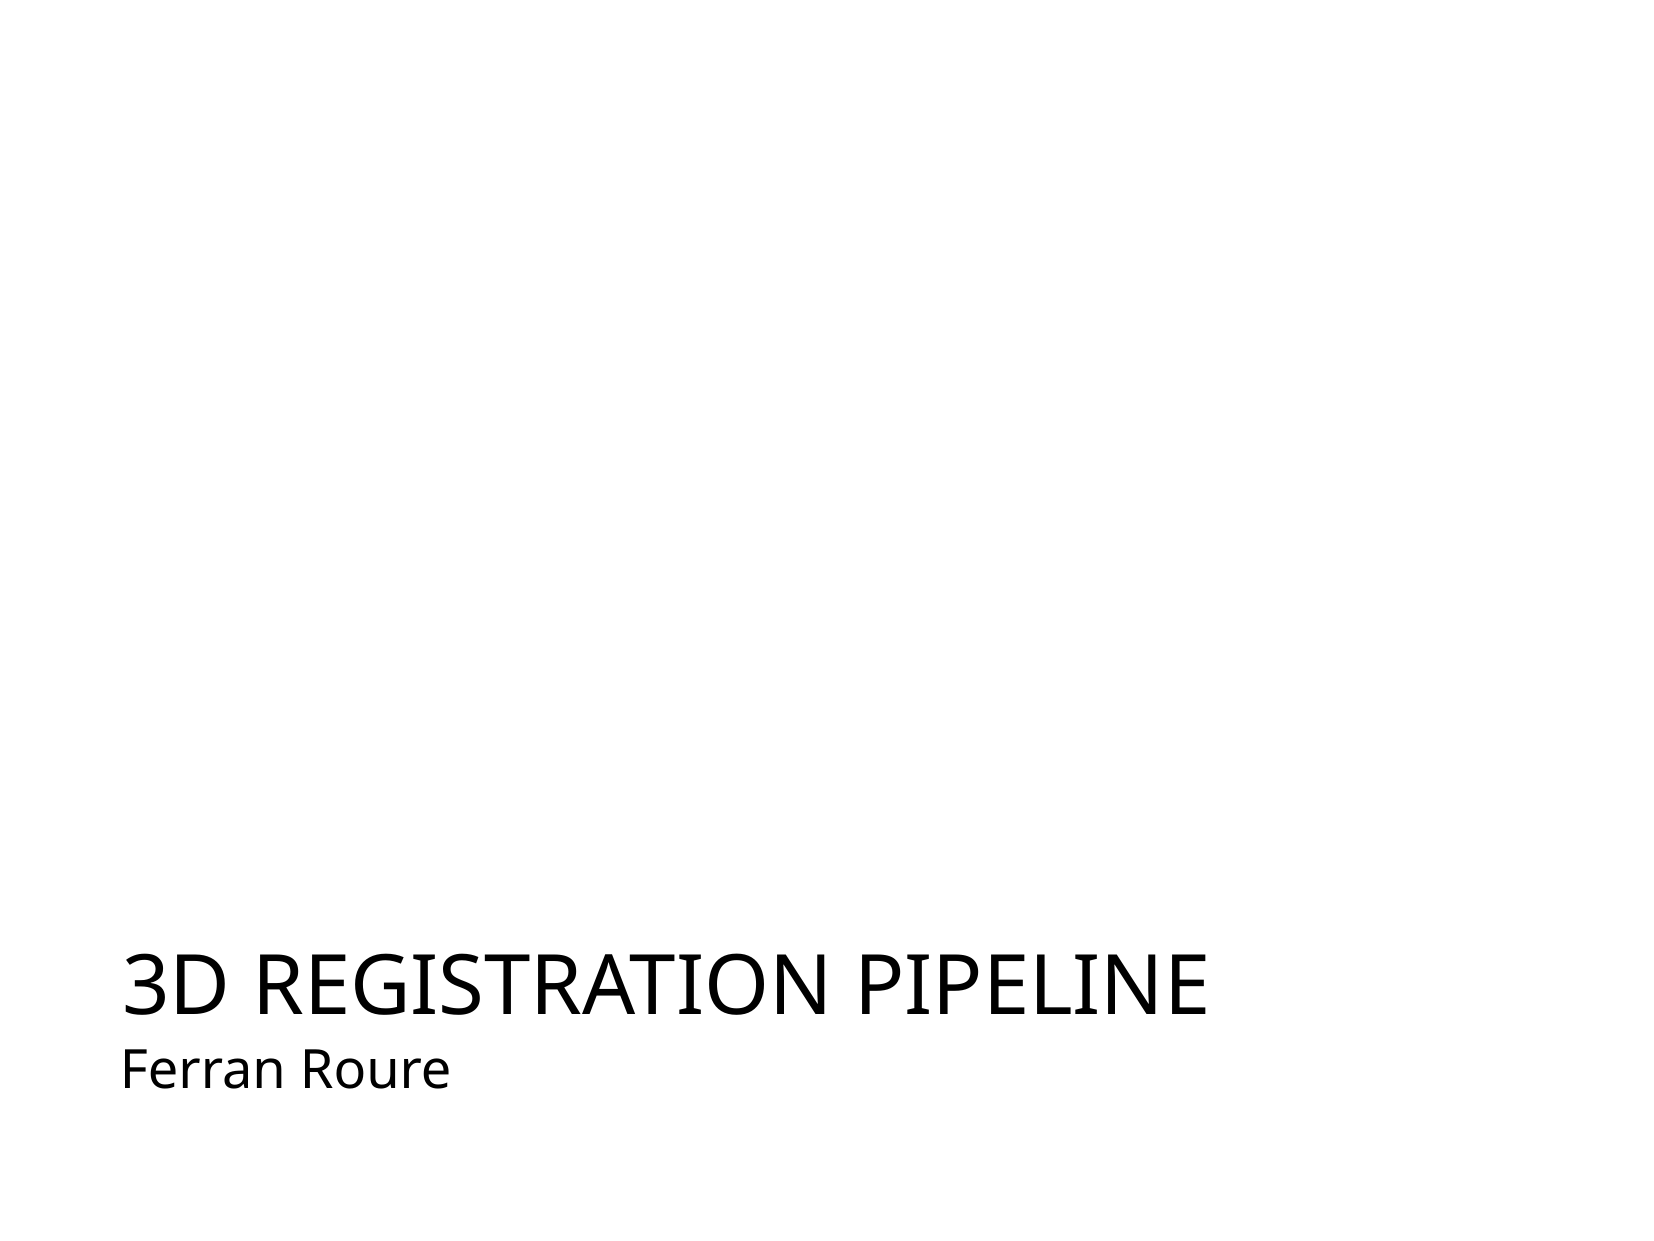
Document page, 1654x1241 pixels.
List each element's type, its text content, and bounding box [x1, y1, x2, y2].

text_box 3D REGISTRATION PIPELINE [107, 918, 1355, 1044]
text_box Ferran Roure [105, 1023, 1352, 1111]
